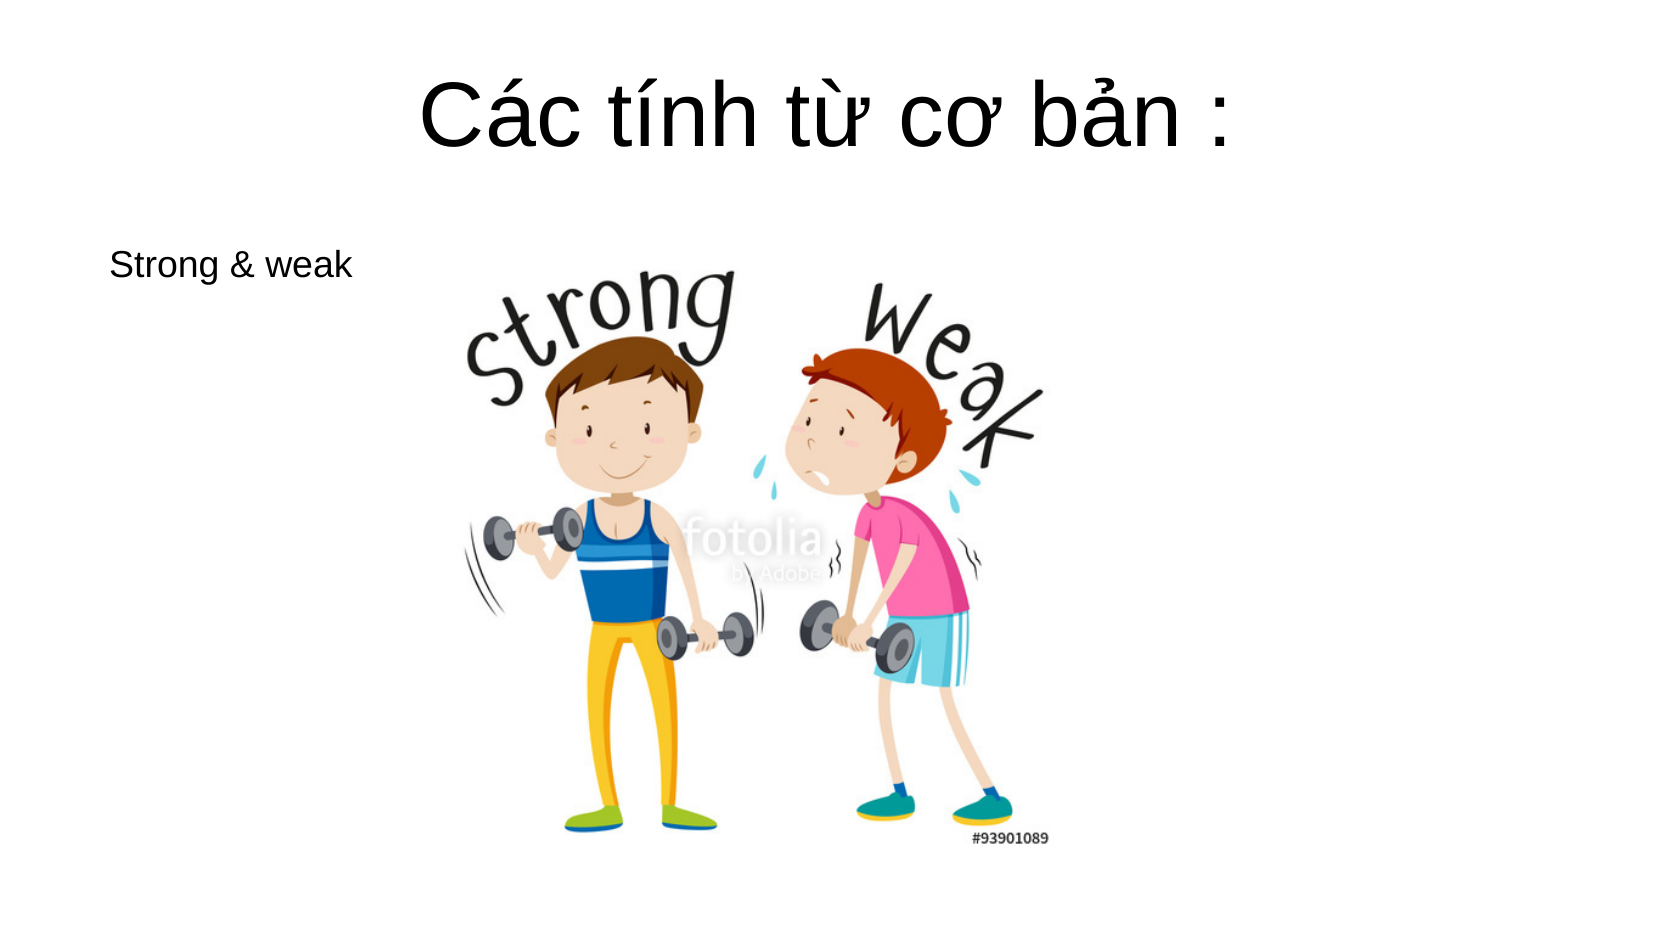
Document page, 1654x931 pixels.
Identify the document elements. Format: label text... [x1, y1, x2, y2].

text_box Strong & weak [94, 236, 438, 294]
picture [448, 250, 1056, 851]
title Các tính từ cơ bản : [82, 37, 1571, 193]
